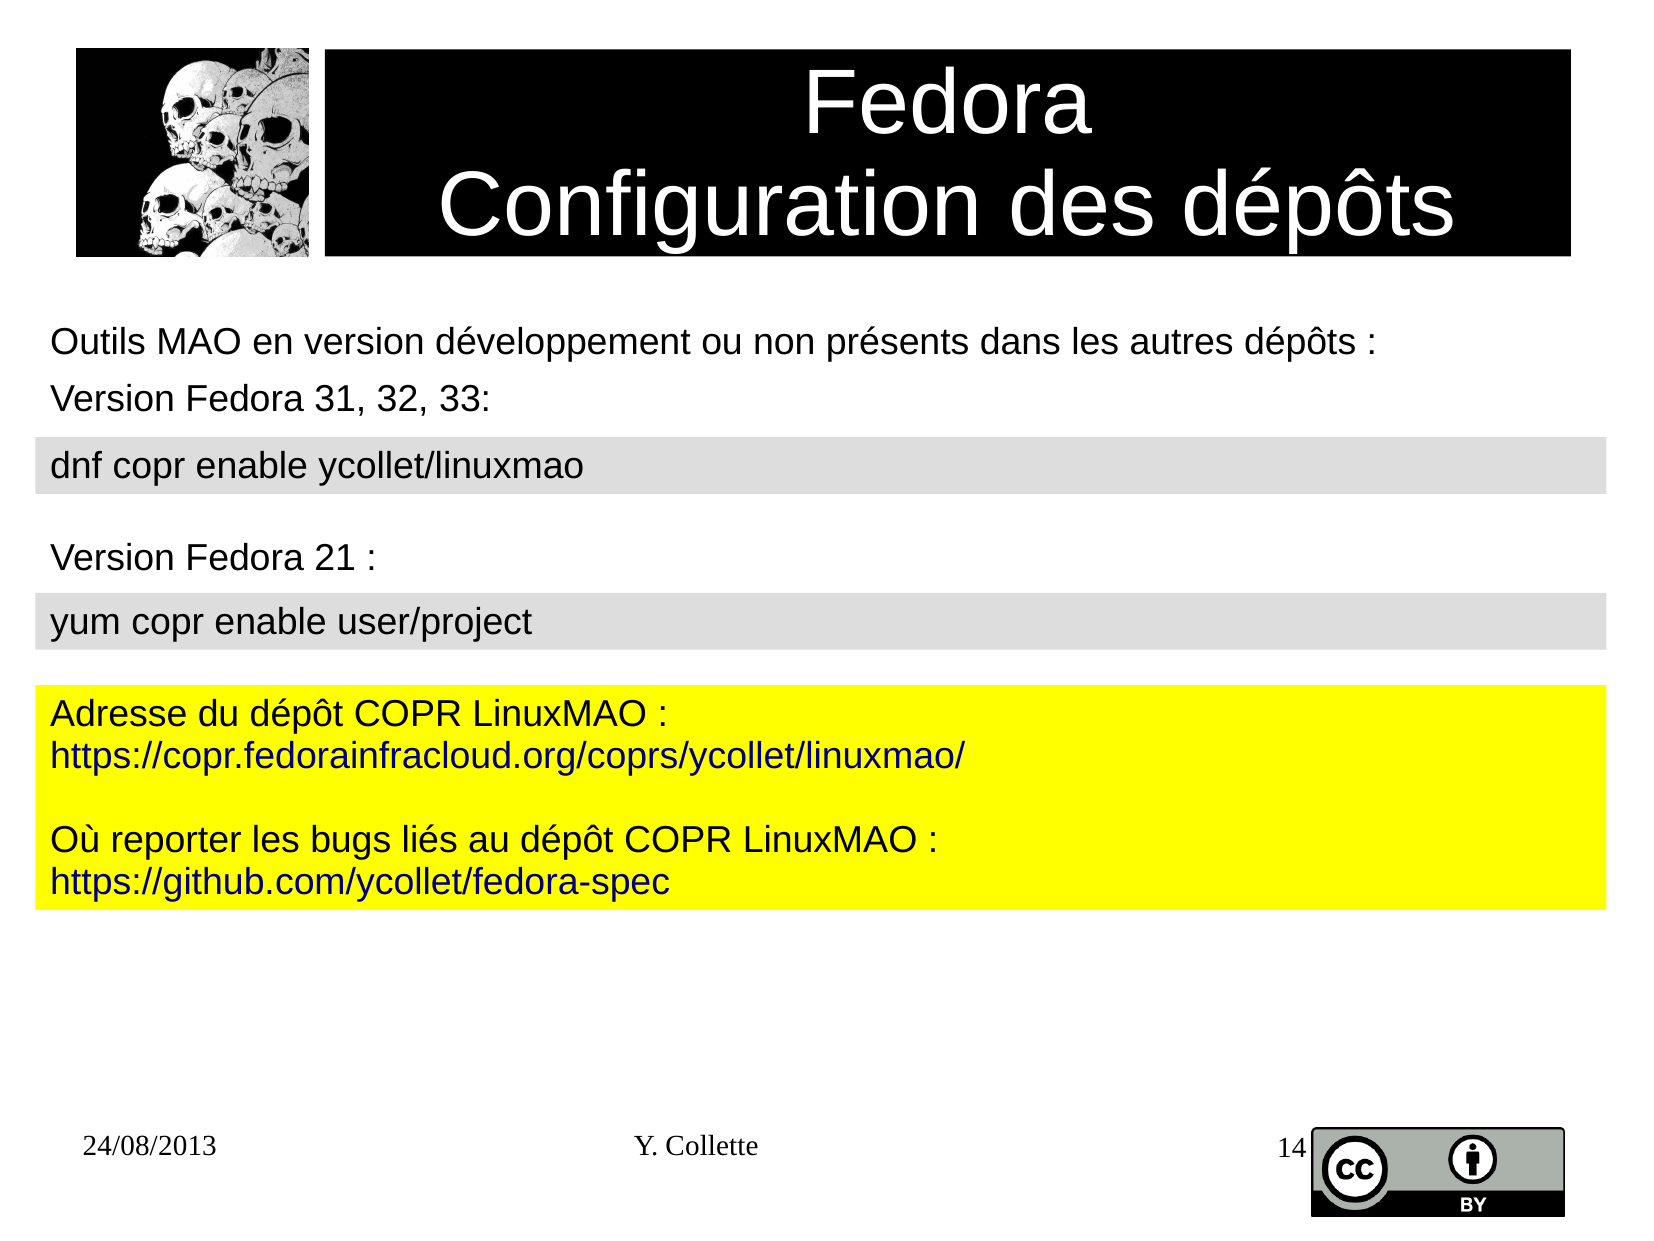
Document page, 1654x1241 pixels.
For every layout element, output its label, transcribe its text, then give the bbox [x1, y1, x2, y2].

text_box yum copr enable user/project [35, 592, 1607, 650]
text_box Version Fedora 21 : [35, 529, 402, 587]
text_box dnf copr enable ycollet/linuxmao [35, 437, 1607, 494]
title Fedora Configuration des dépôts [324, 49, 1571, 257]
picture [1311, 1127, 1565, 1217]
text_box Adresse du dépôt COPR LinuxMAO : https://copr.fedorainfracloud.org/coprs/ycollet/linuxmao/ Où reporter les bugs liés au dépôt COPR LinuxMAO : https://github.com/ycollet/fedora-spec [35, 685, 1607, 910]
text_box Outils MAO en version développement ou non présents dans les autres dépôts : [35, 312, 1441, 370]
picture [76, 48, 309, 257]
text_box Version Fedora 31, 32, 33: [35, 369, 508, 427]
